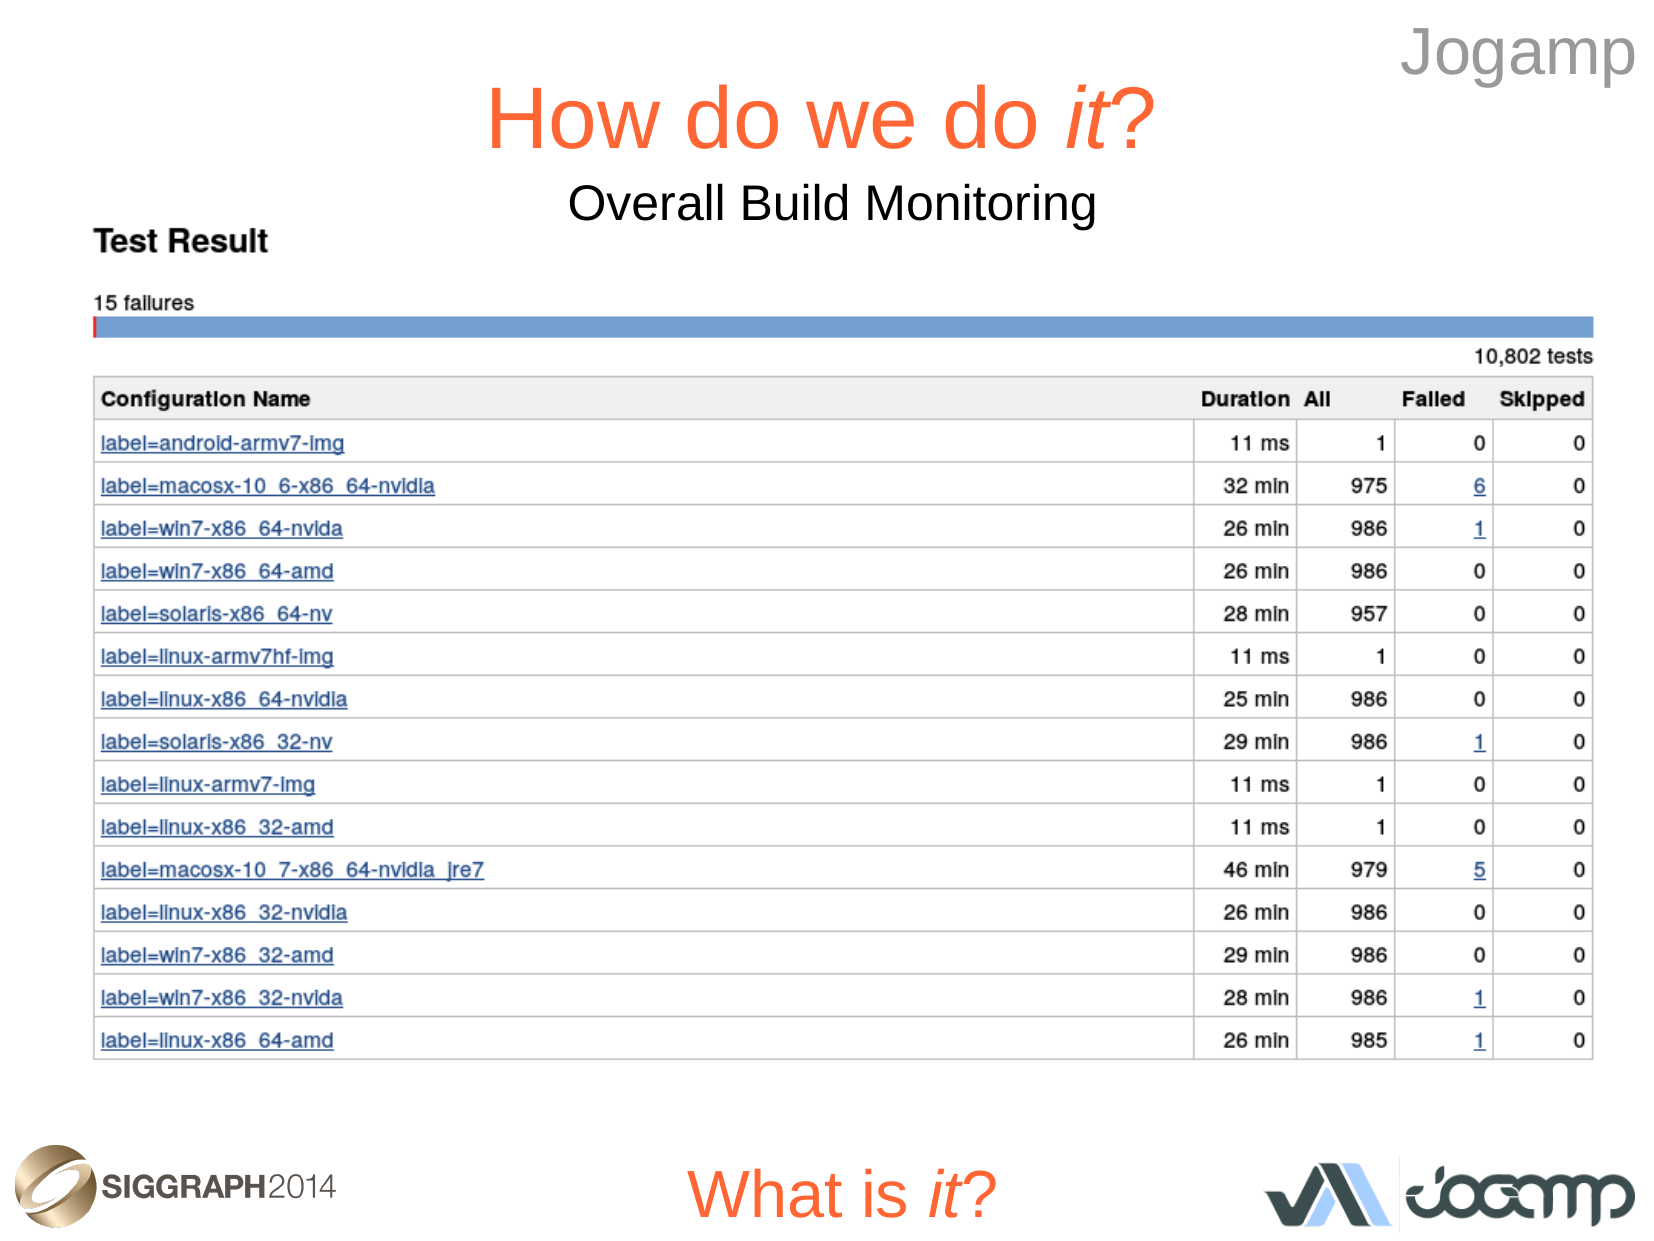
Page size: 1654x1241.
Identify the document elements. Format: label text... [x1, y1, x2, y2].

picture [75, 207, 1606, 1081]
text_box Jogamp [1385, 6, 1654, 112]
picture [7, 1133, 343, 1239]
picture [1262, 1157, 1635, 1233]
title How do we do it? [68, 56, 1576, 181]
text_box Overall Build Monitoring [150, 167, 1516, 239]
text_box What is it? [672, 1149, 1014, 1239]
